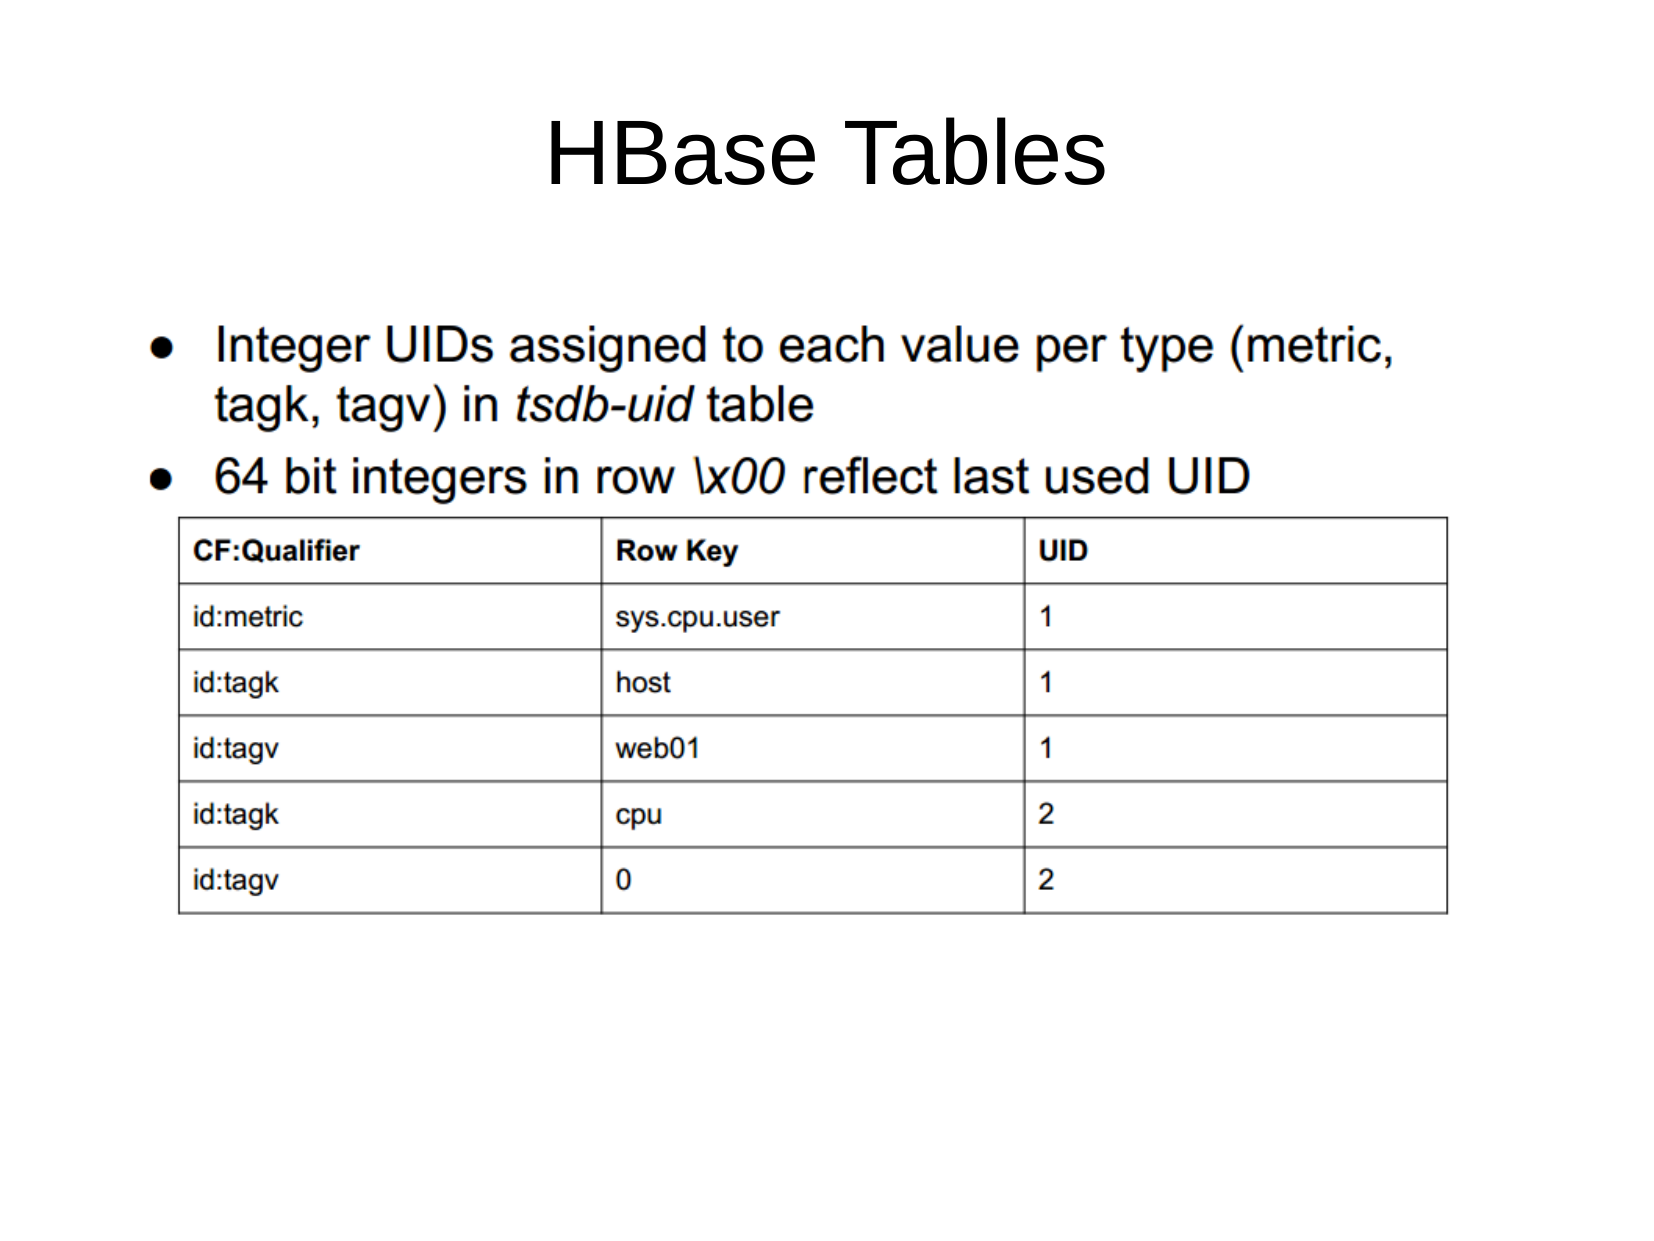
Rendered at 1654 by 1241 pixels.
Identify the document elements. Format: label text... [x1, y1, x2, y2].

title HBase Tables [82, 49, 1571, 257]
picture [141, 318, 1467, 940]
